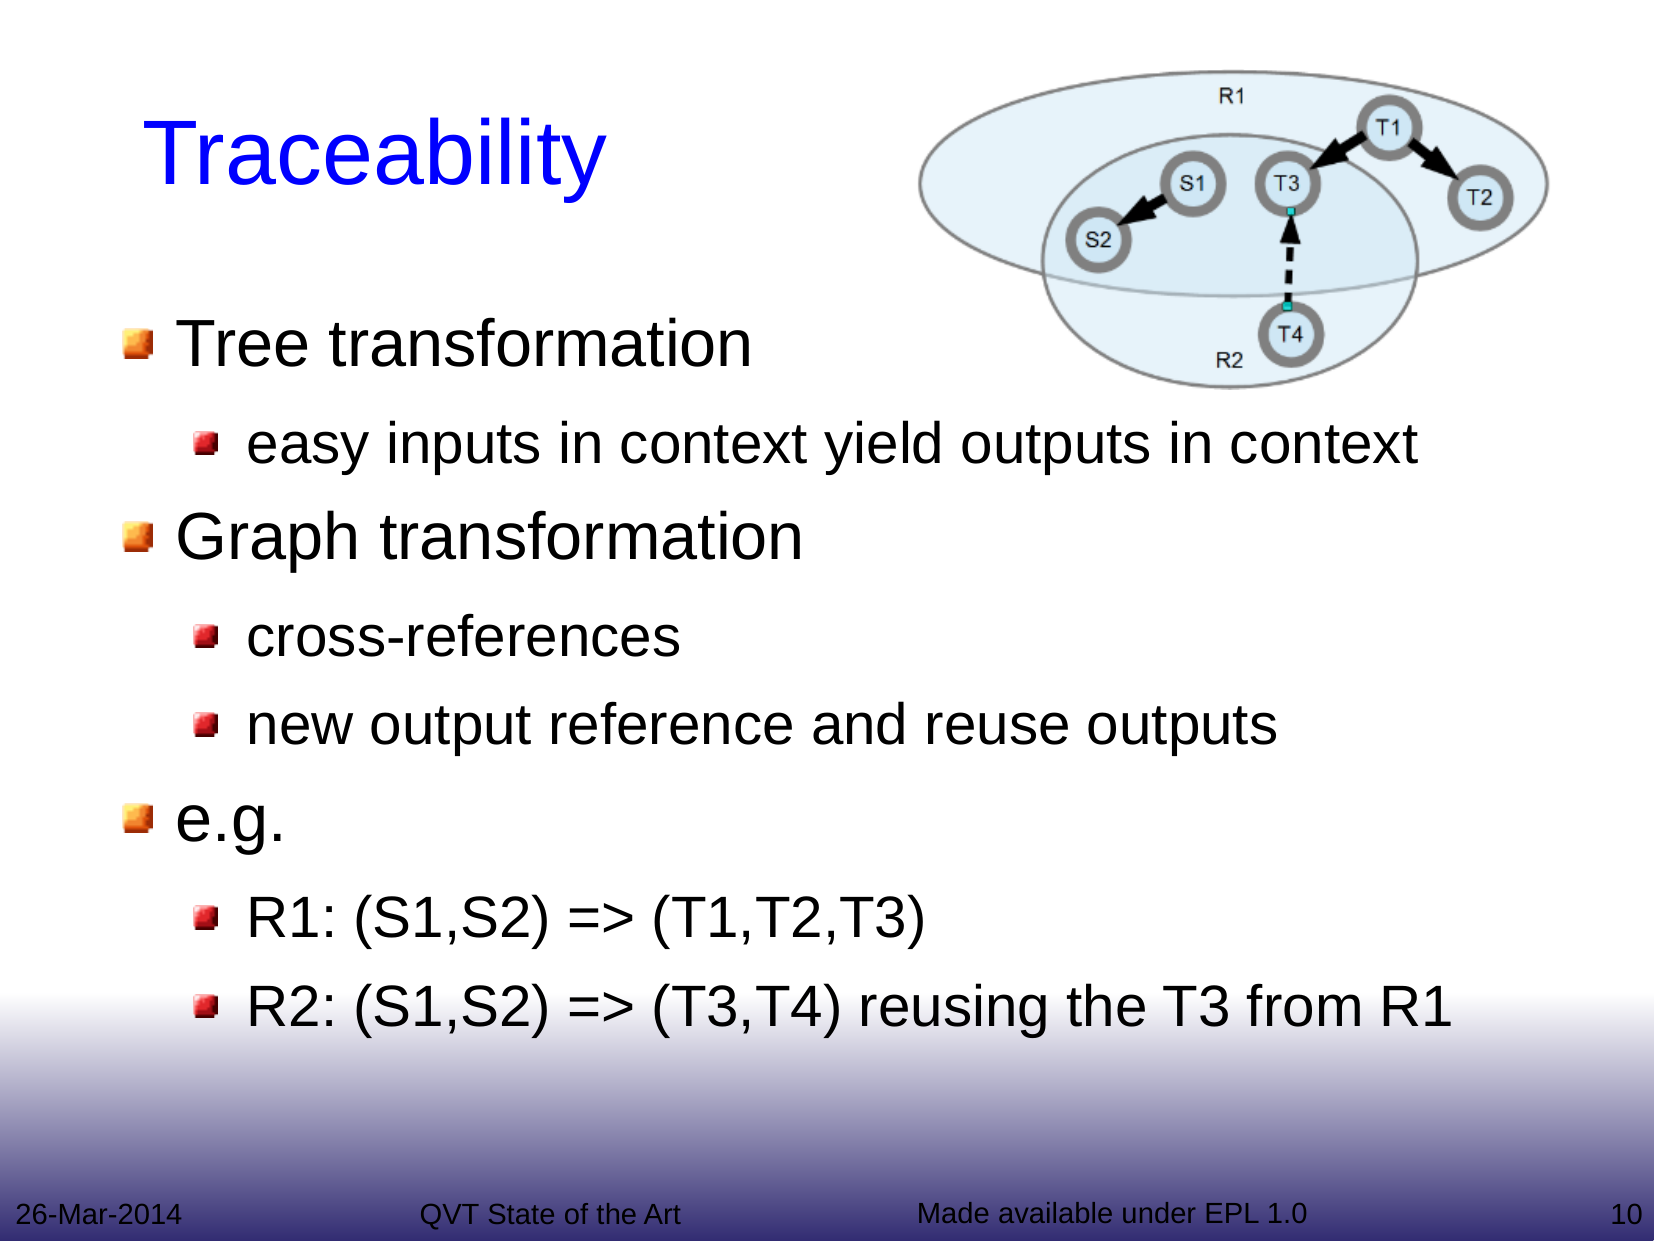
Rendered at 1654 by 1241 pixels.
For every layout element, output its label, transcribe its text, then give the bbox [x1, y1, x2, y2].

title Traceability [82, 49, 668, 257]
list Tree transformation easy inputs in context yield outputs in context Graph transformation cross-references new output reference and reuse outputs e.g. R1: (S1,S2) => (T1,T2,T3) R2: (S1,S2) => (T3,T4) reusing the T3 from R1 [104, 306, 1594, 1125]
picture [917, 69, 1551, 390]
